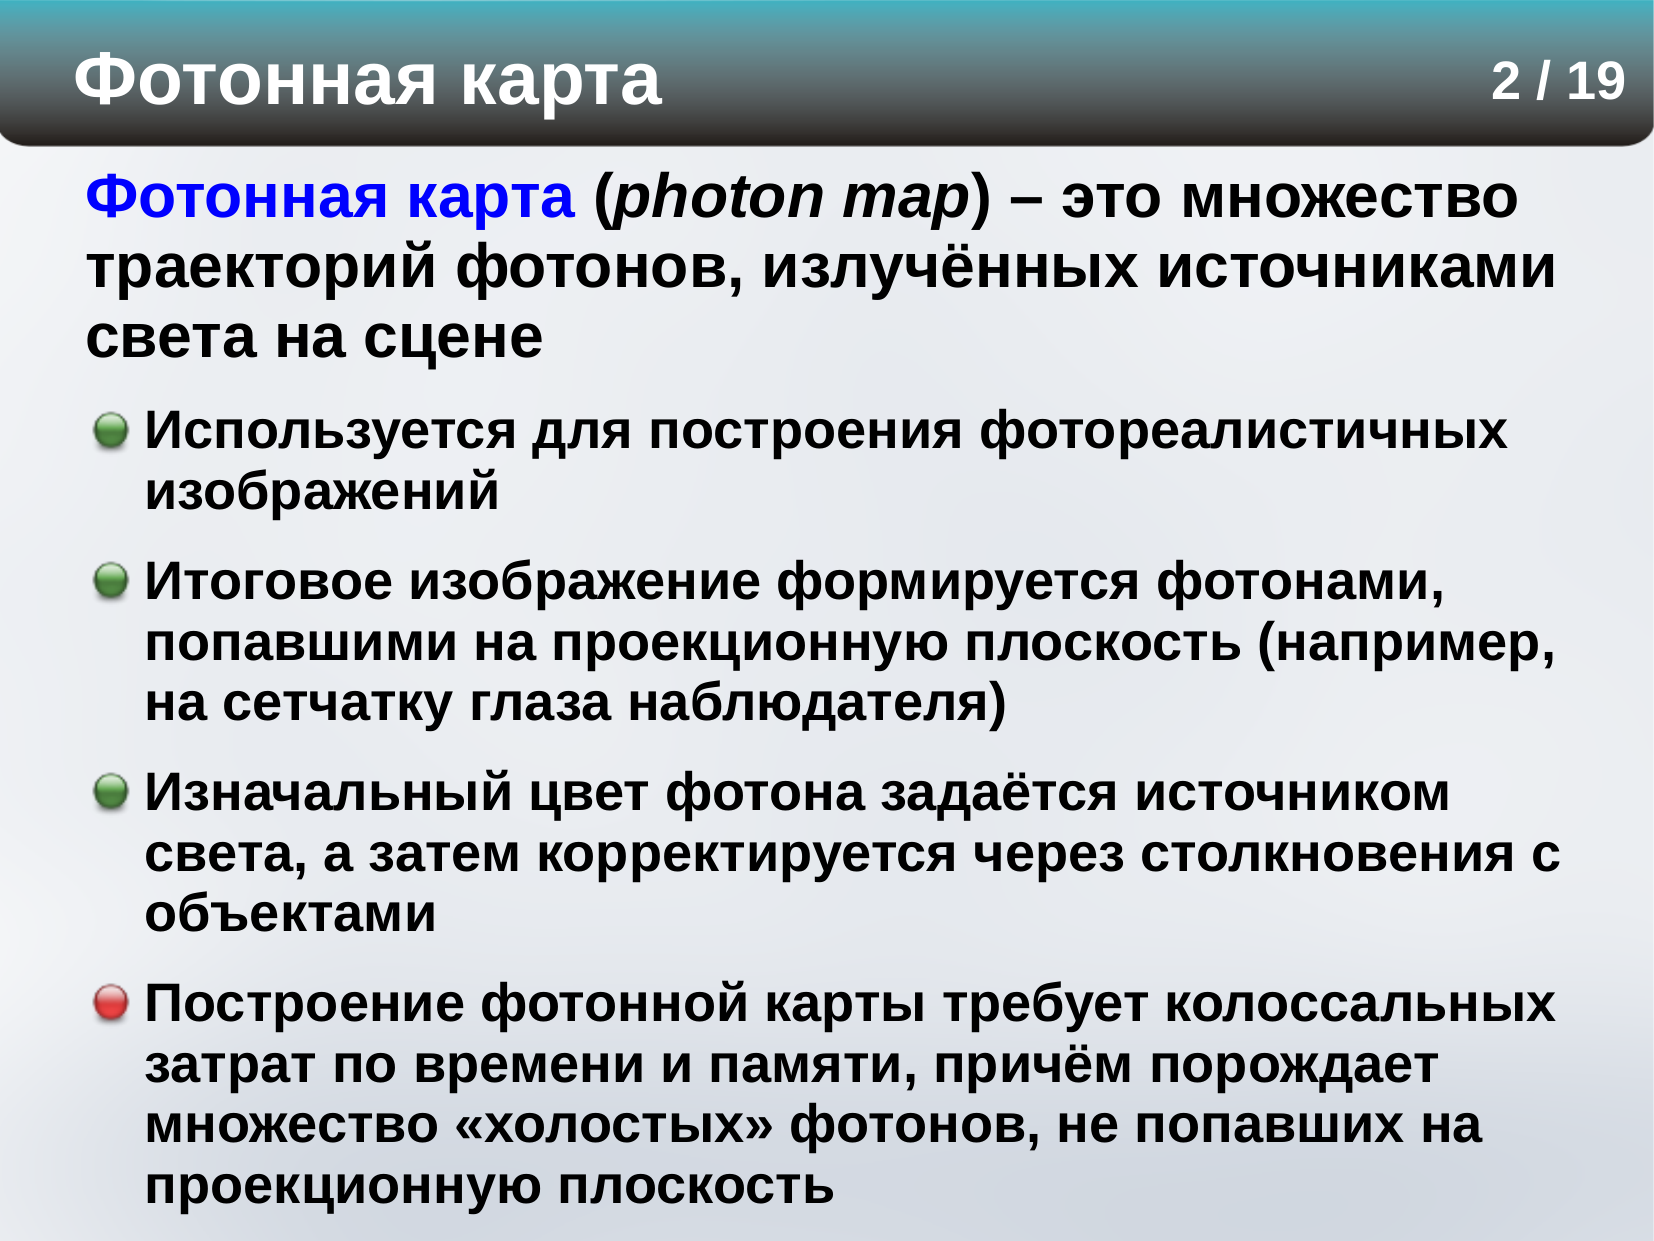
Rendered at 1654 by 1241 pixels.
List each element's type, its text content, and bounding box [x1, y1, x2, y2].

text_box Фотонная карта (photon map) – это множество траекторий фотонов, излучённых источниками света на сцене Используется для построения фотореалистичных изображений Итоговое изображение формируется фотонами, попавшими на проекционную плоскость (например, на сетчатку глаза наблюдателя) Изначальный цвет фотона задаётся источником света, а затем корректируется через столкновения с объектами Построение фотонной карты требует колоссальных затрат по времени и памяти, причём порождает множество «холостых» фотонов, не попавших на проекционную плоскость [70, 153, 1625, 1223]
picture [0, 0, 1654, 1241]
text_box Фотонная карта [59, 29, 1300, 129]
text_box <номер> / 19 [1476, 42, 1654, 179]
